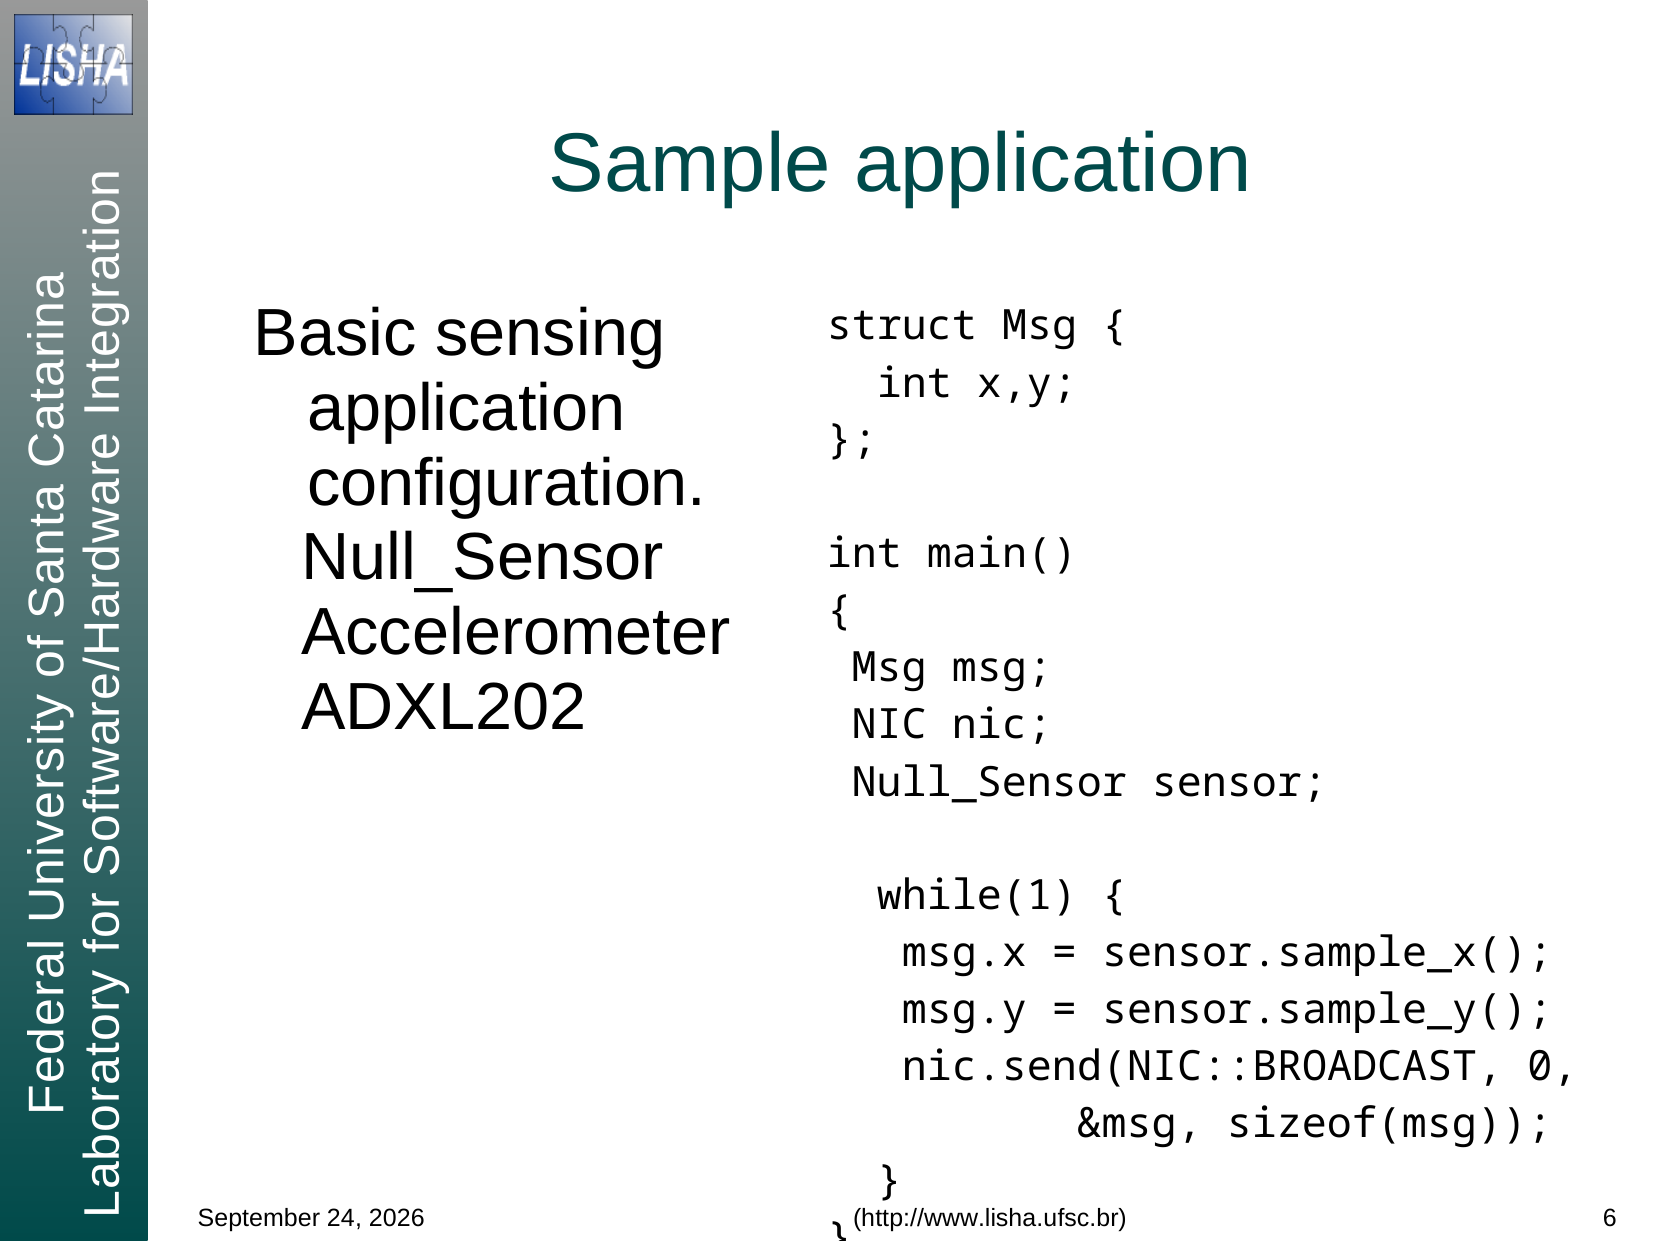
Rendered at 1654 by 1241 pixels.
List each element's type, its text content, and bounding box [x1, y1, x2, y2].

list Basic sensing application configuration. Null_Sensor Accelerometer ADXL202 [206, 295, 826, 1182]
list struct Msg { int x,y; }; int main() { Msg msg; NIC nic; Null_Sensor sensor; while(1) { msg.x = sensor.sample_x(); msg.y = sensor.sample_y(); nic.send(NIC::BROADCAST, 0, &msg, sizeof(msg)); } } [826, 295, 1595, 1182]
title Sample application [206, 59, 1595, 267]
picture [14, 14, 133, 115]
